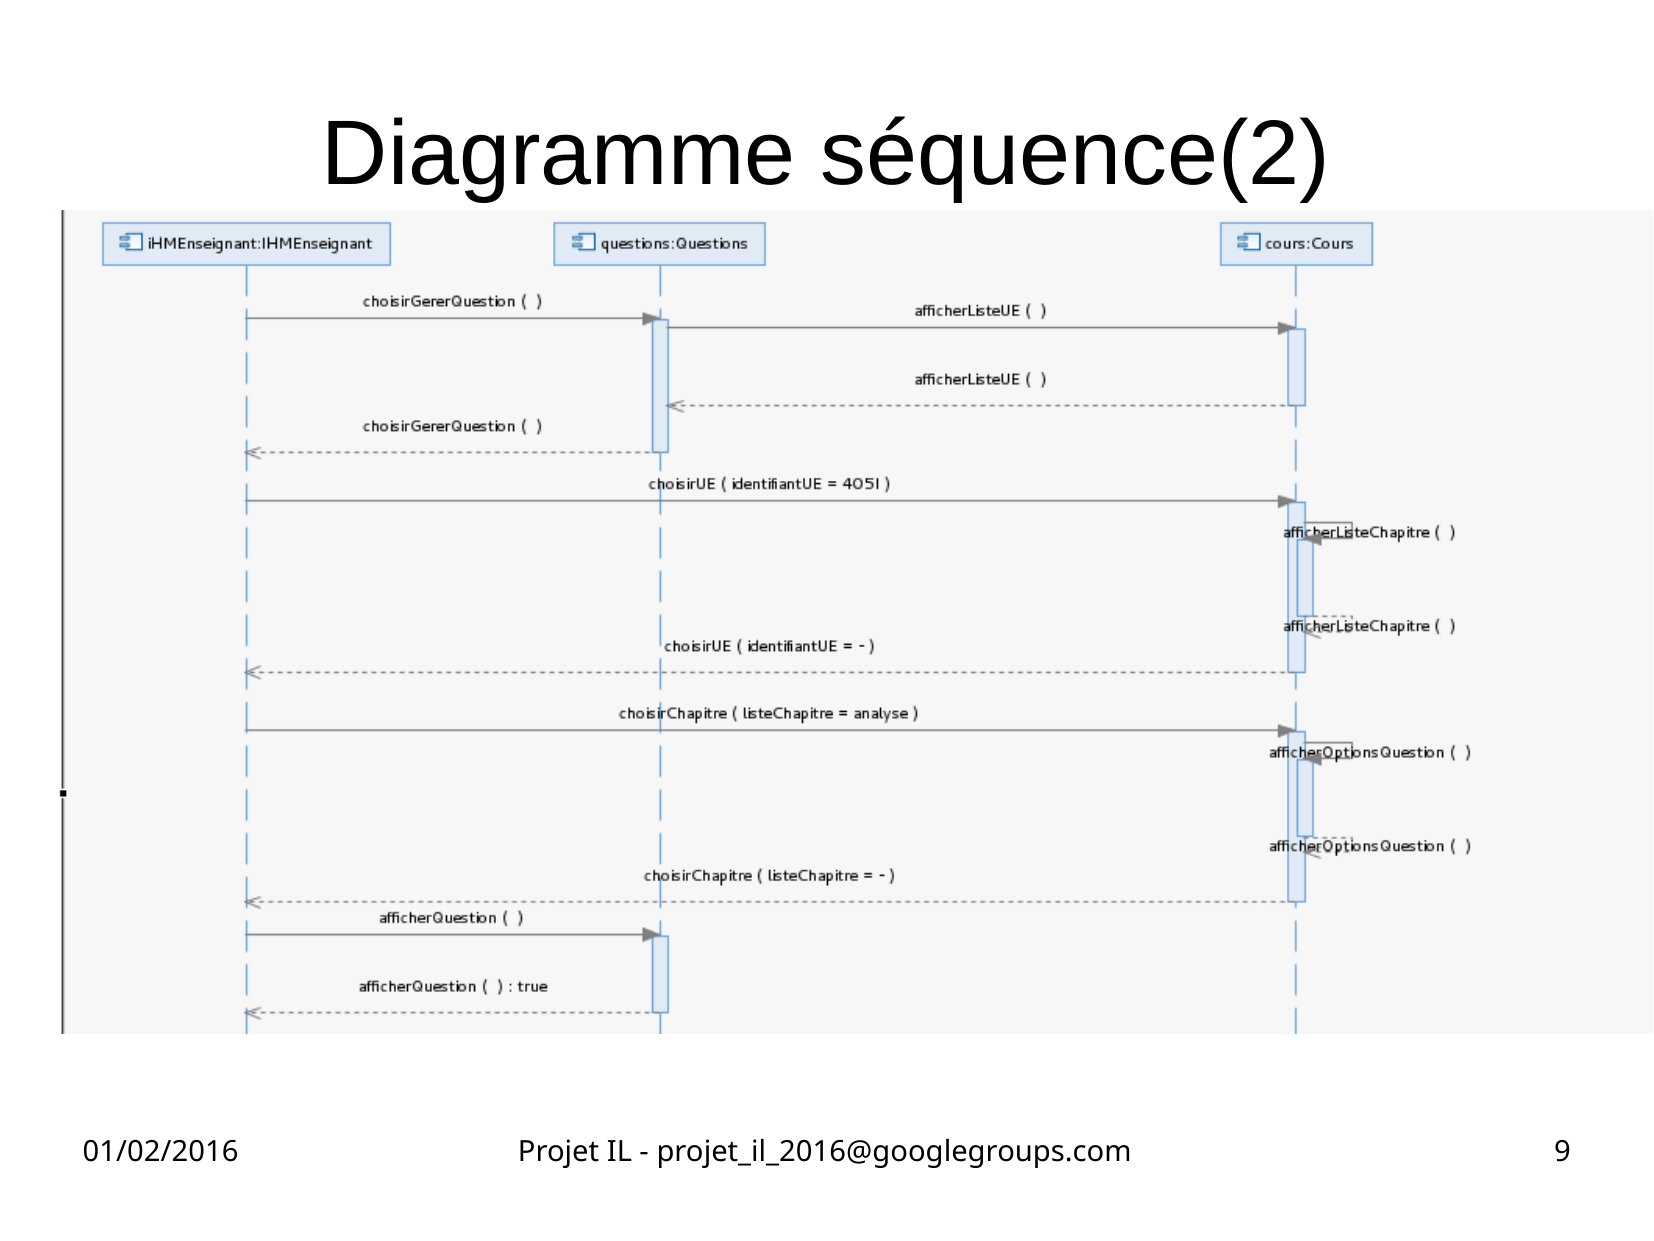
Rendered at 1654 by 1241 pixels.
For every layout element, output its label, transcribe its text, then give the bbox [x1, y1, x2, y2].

picture [1, 210, 1654, 1034]
title Diagramme séquence(2) [82, 49, 1571, 210]
